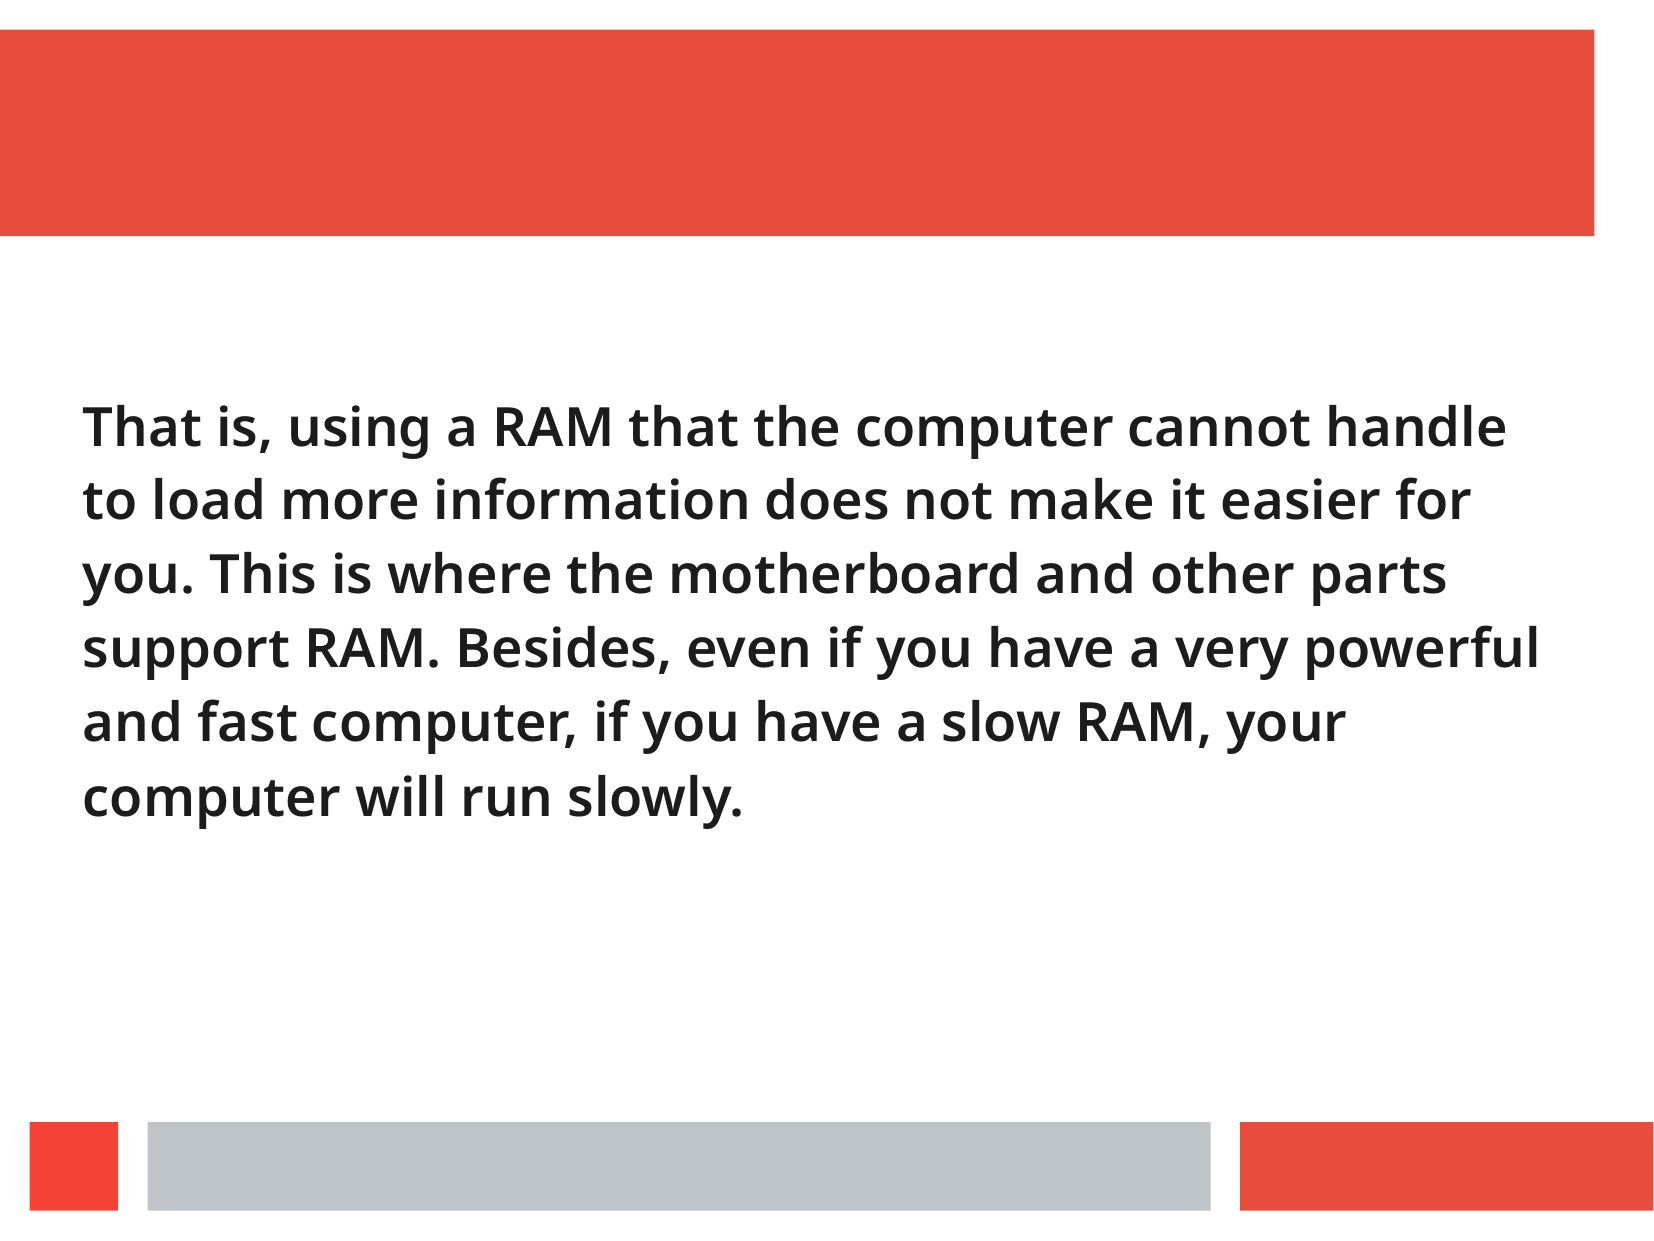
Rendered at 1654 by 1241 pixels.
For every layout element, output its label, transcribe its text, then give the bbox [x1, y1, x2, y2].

list That is, using a RAM that the computer cannot handle to load more information does not make it easier for you. This is where the motherboard and other parts support RAM. Besides, even if you have a very powerful and fast computer, if you have a slow RAM, your computer will run slowly. [82, 290, 1571, 1010]
